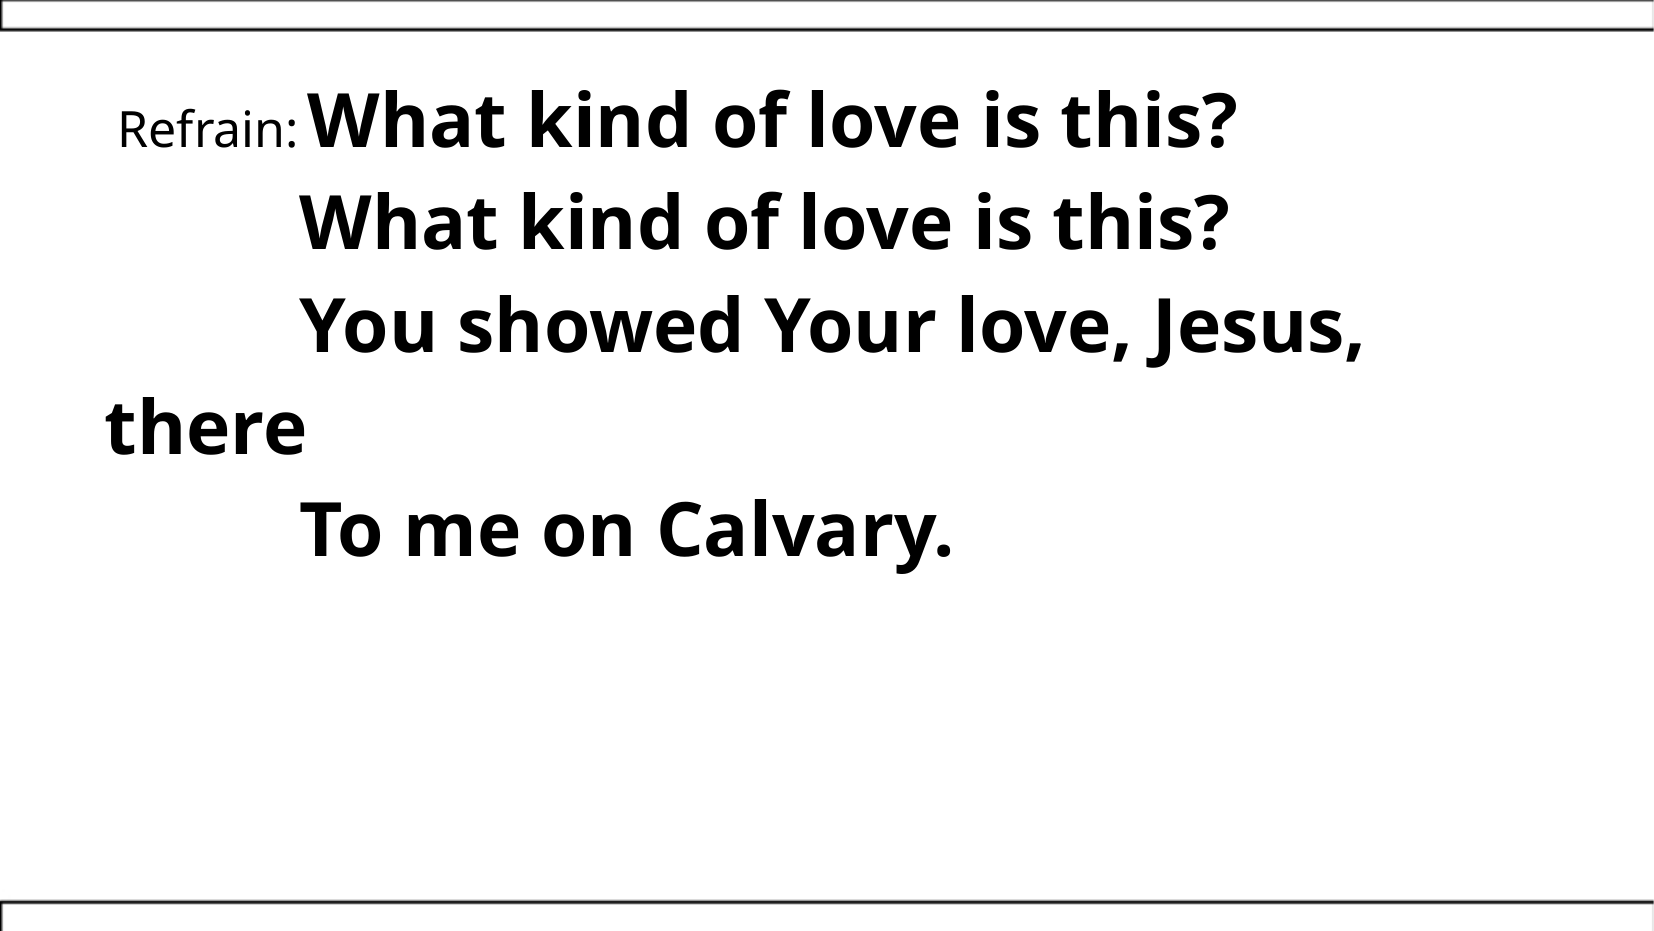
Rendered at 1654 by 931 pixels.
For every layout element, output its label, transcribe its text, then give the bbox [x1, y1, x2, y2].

picture [0, 0, 1654, 931]
text_box Refrain: What kind of love is this? What kind of love is this? You showed Your love, Jesus, there To me on Calvary. [90, 60, 1561, 503]
